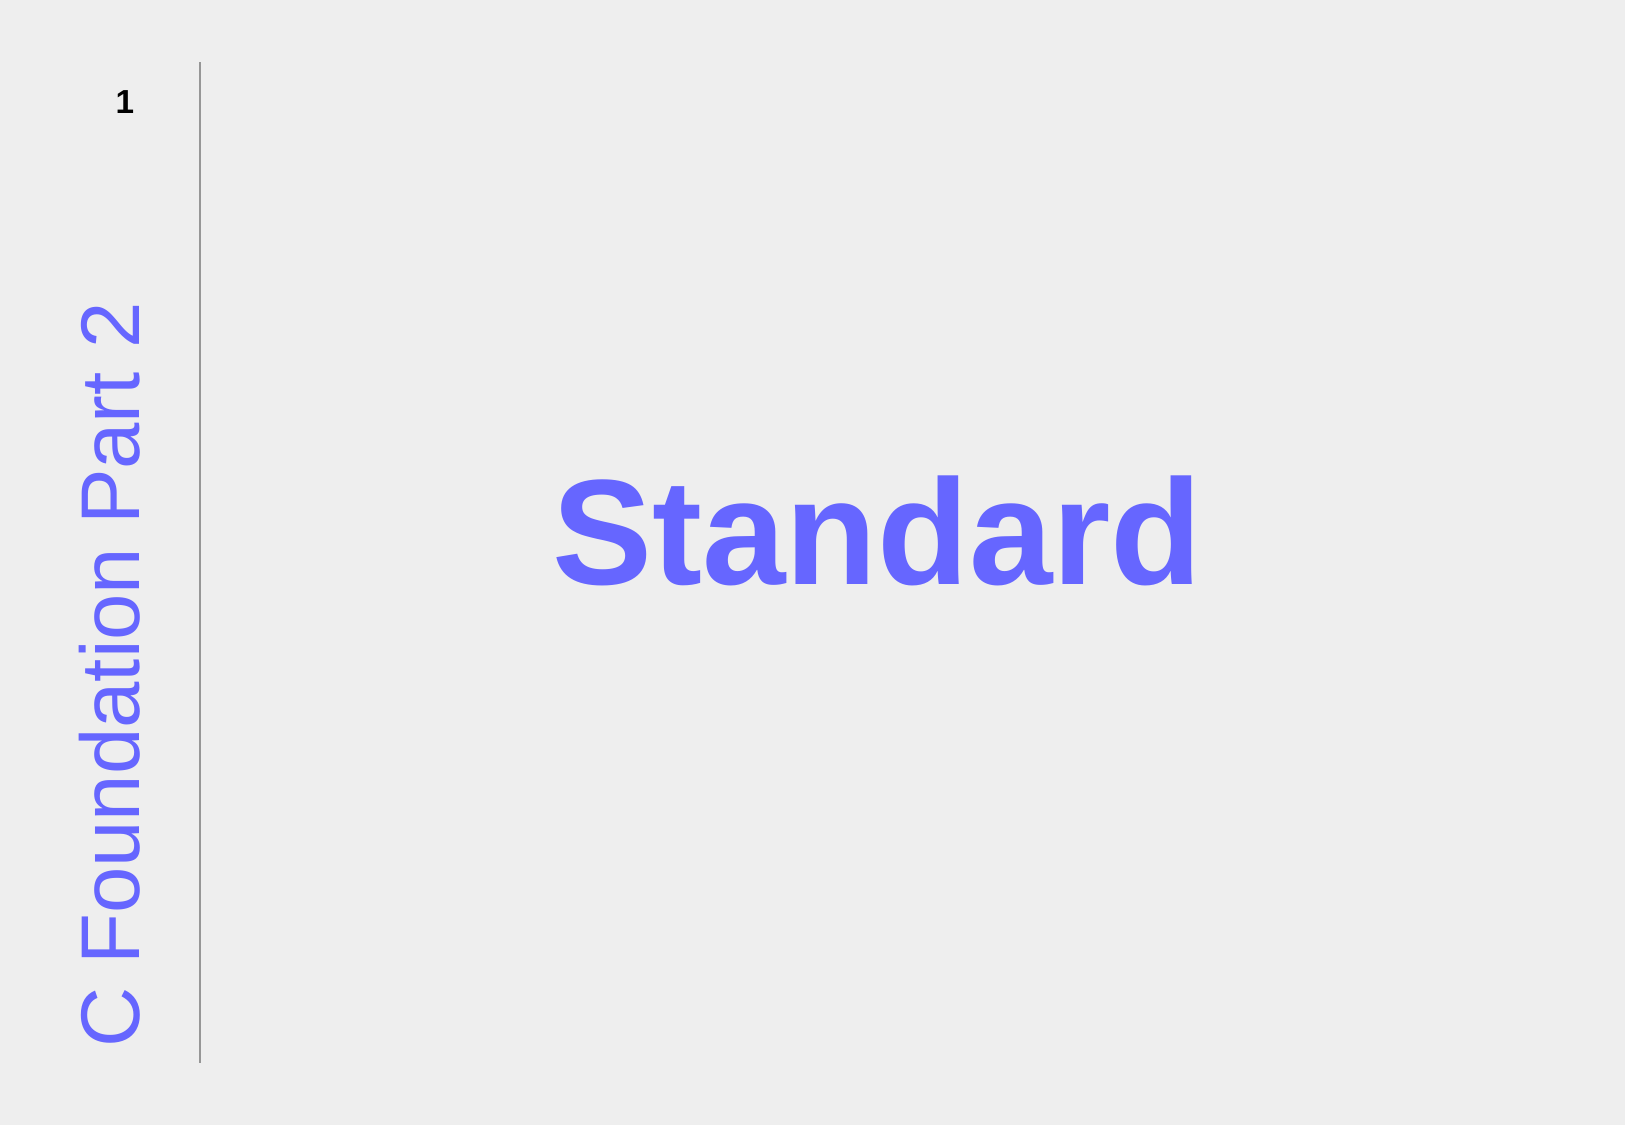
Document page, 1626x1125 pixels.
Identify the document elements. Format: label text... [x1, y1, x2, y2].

title C Foundation Part 2 [37, 162, 176, 1063]
text_box Standard [537, 426, 1219, 622]
